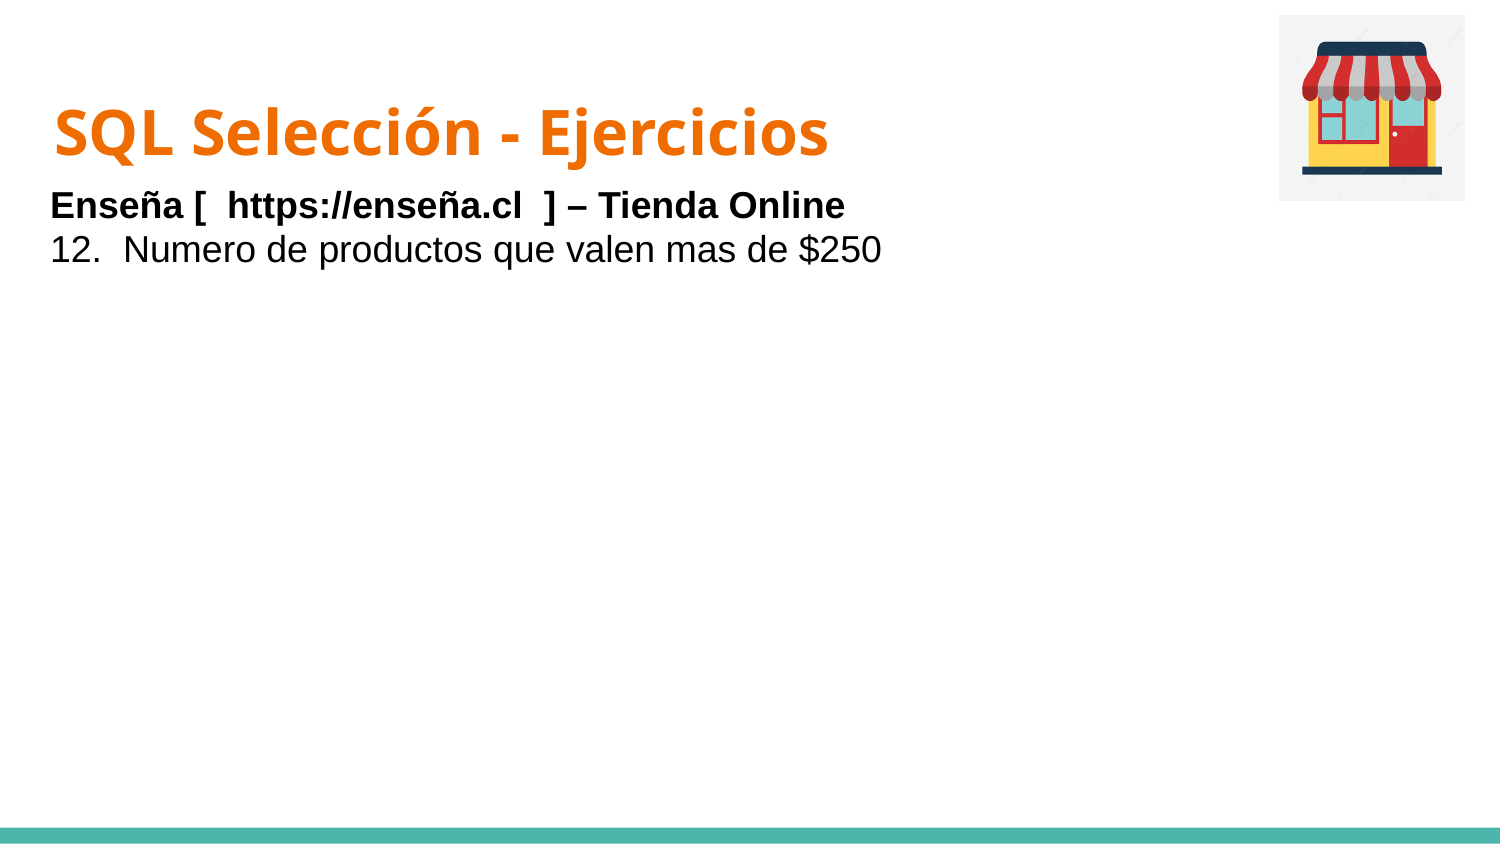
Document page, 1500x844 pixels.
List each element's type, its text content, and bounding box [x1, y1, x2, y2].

picture [1279, 15, 1465, 201]
title SQL Selección - Ejercicios [39, 72, 1279, 177]
text_box Enseña [ https://enseña.cl ] – Tienda Online [35, 177, 1323, 220]
text_box 12. Numero de productos que valen mas de $250 [35, 220, 1453, 320]
